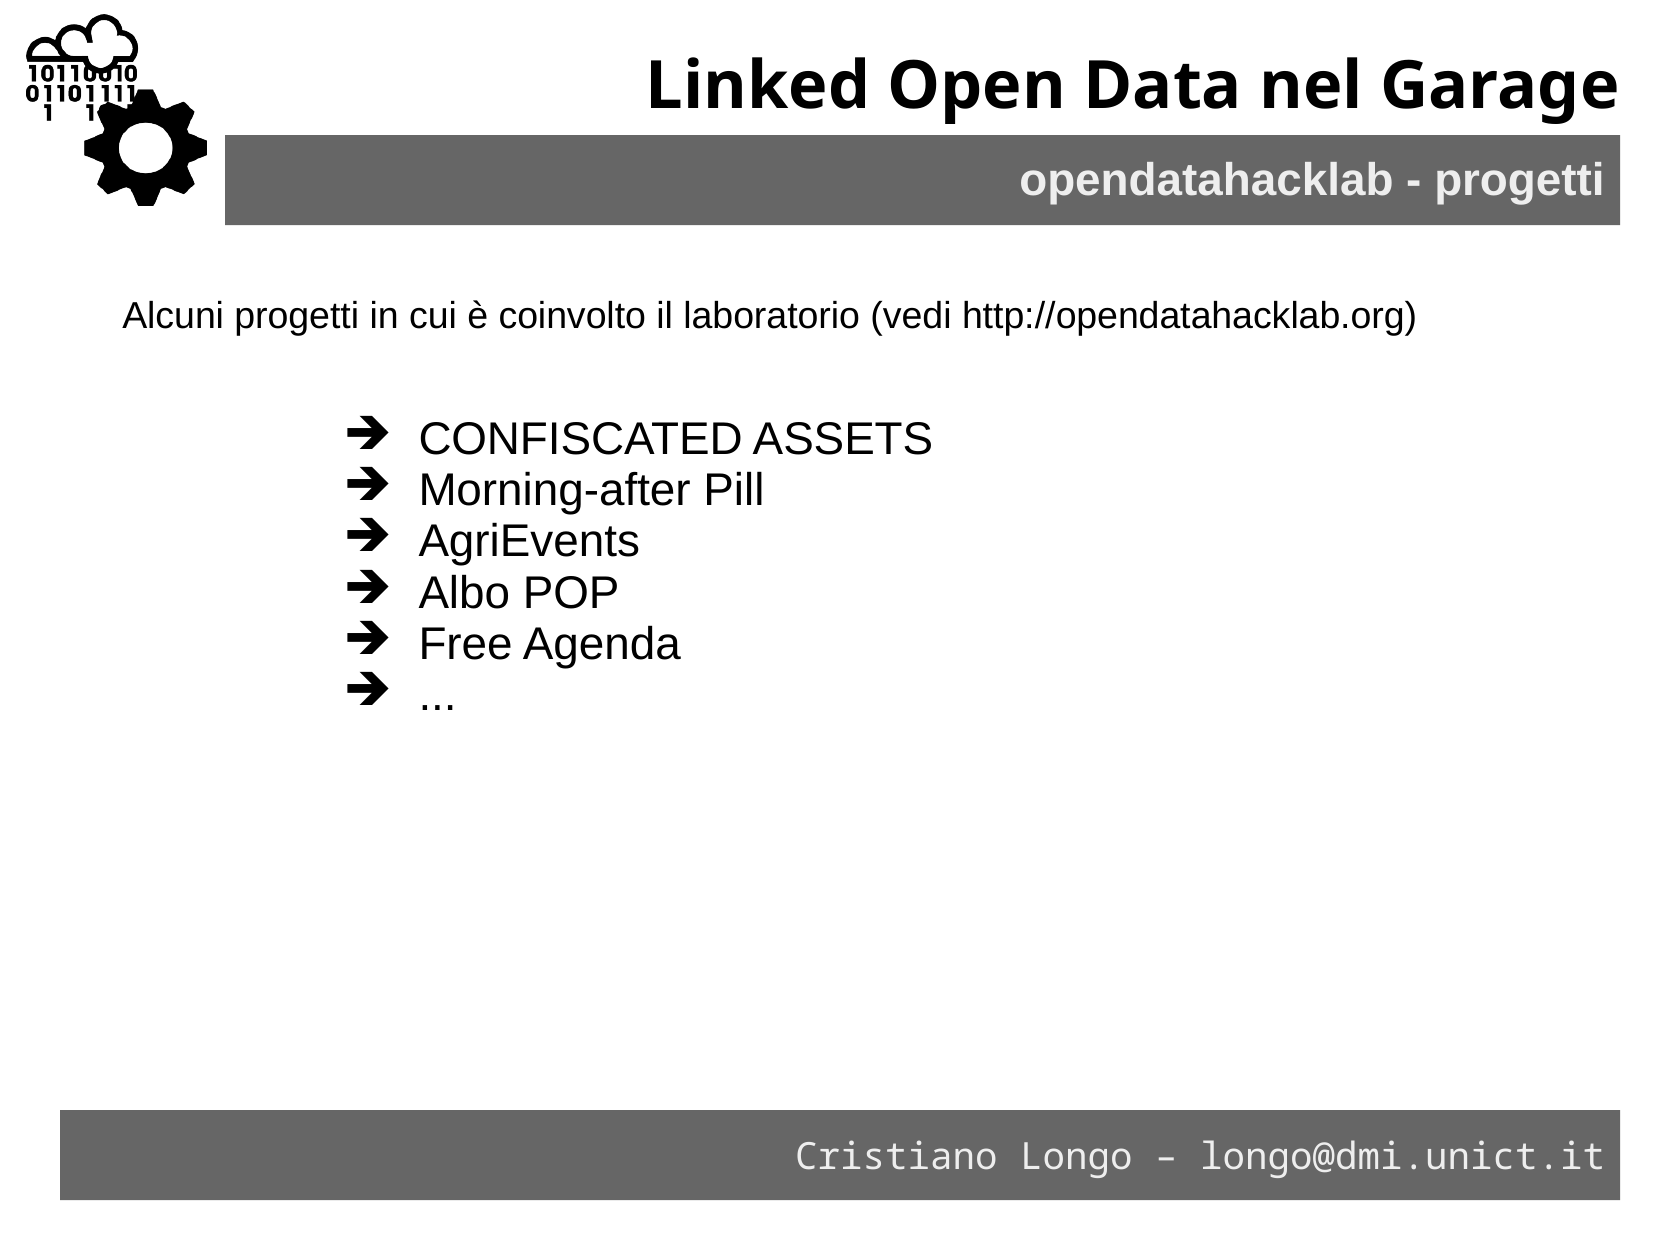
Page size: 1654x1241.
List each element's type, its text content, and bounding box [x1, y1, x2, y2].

picture [26, 14, 207, 206]
text_box Alcuni progetti in cui è coinvolto il laboratorio (vedi http://opendatahacklab.org) [107, 287, 1563, 344]
text_box CONFISCATED ASSETS Morning-after Pill AgriEvents Albo POP Free Agenda ... [328, 405, 1259, 974]
text_box Cristiano Longo – longo@dmi.unict.it [60, 1110, 1621, 1201]
text_box opendatahacklab - progetti [225, 135, 1621, 226]
text_box Linked Open Data nel Garage [285, 30, 1636, 123]
